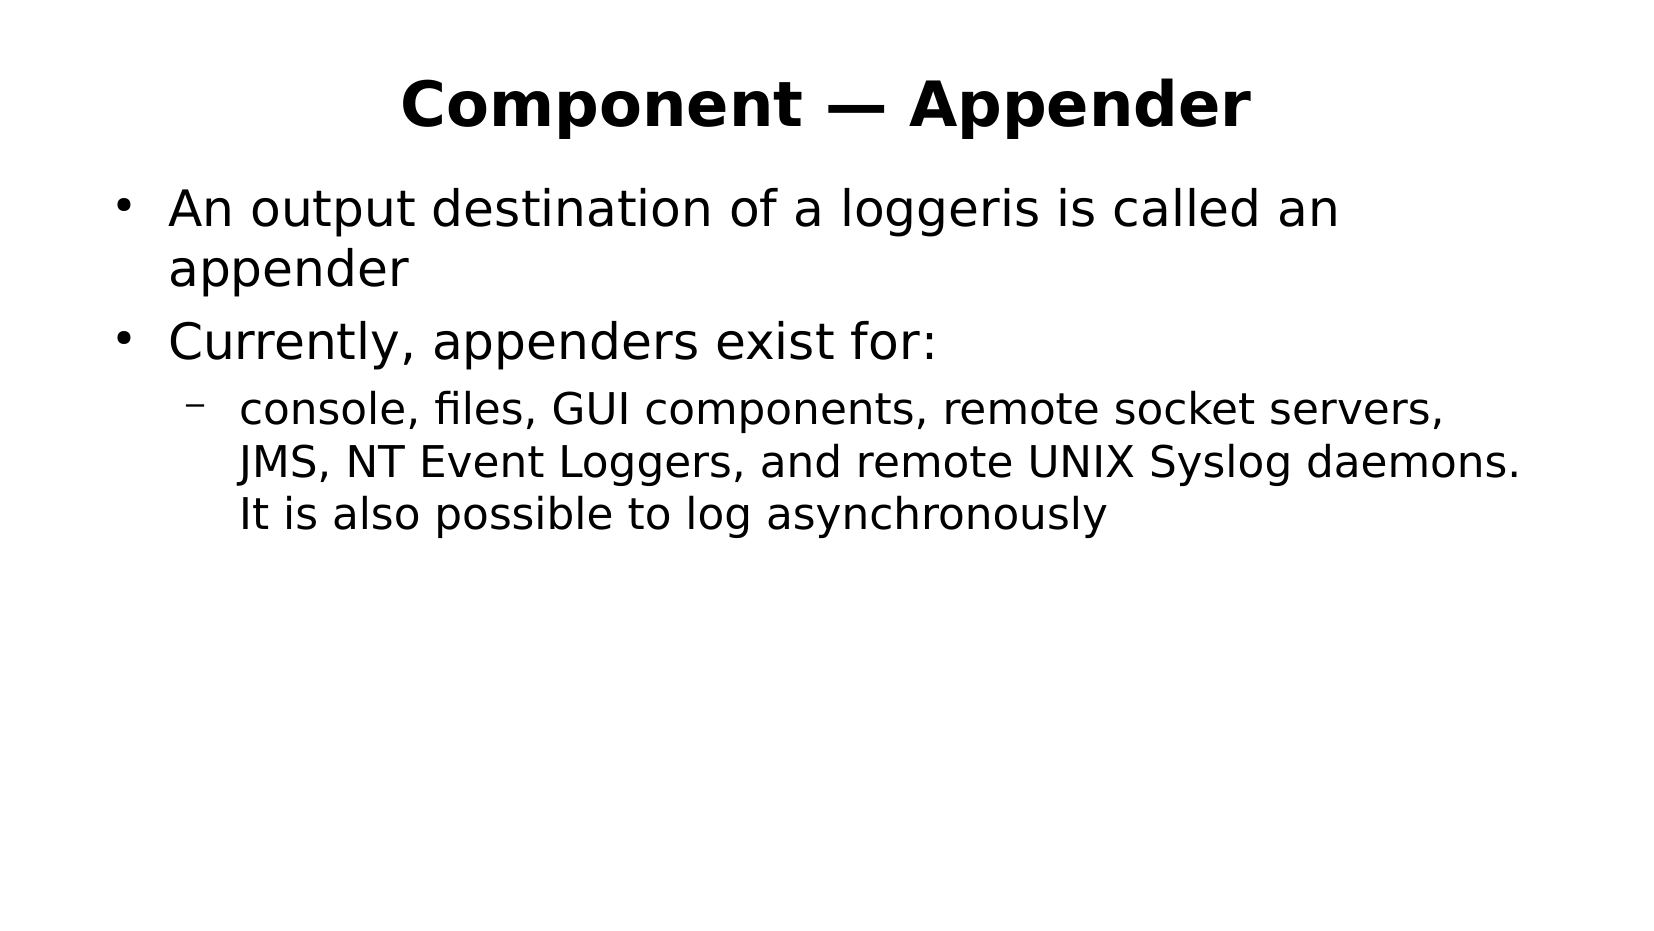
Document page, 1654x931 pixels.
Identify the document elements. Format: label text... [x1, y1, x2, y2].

list An output destination of a loggeris is called an appender Currently, appenders exist for: console, files, GUI components, remote socket servers, JMS, NT Event Loggers, and remote UNIX Syslog daemons. It is also possible to log asynchronously [82, 168, 1538, 889]
title Component — Appender [82, 36, 1571, 147]
